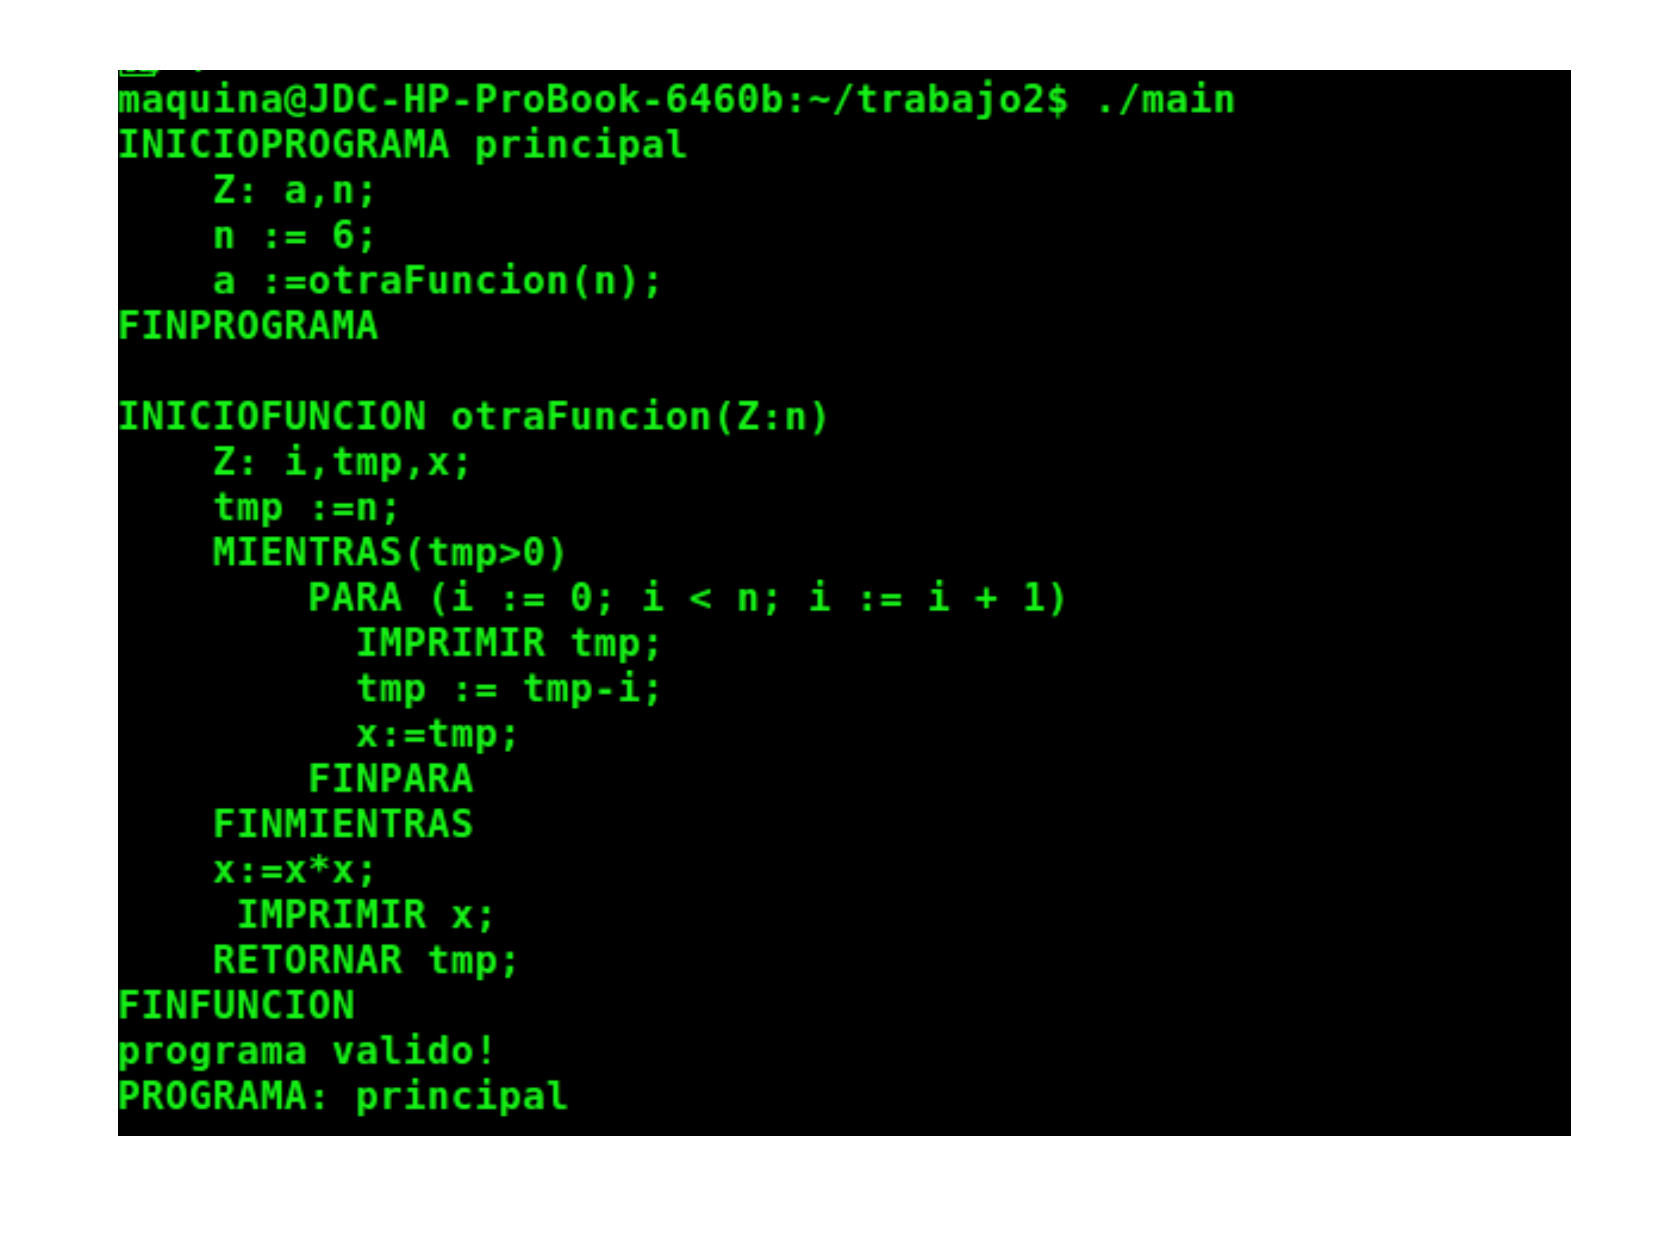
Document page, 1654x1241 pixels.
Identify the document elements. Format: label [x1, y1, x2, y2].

picture [118, 70, 1571, 1136]
